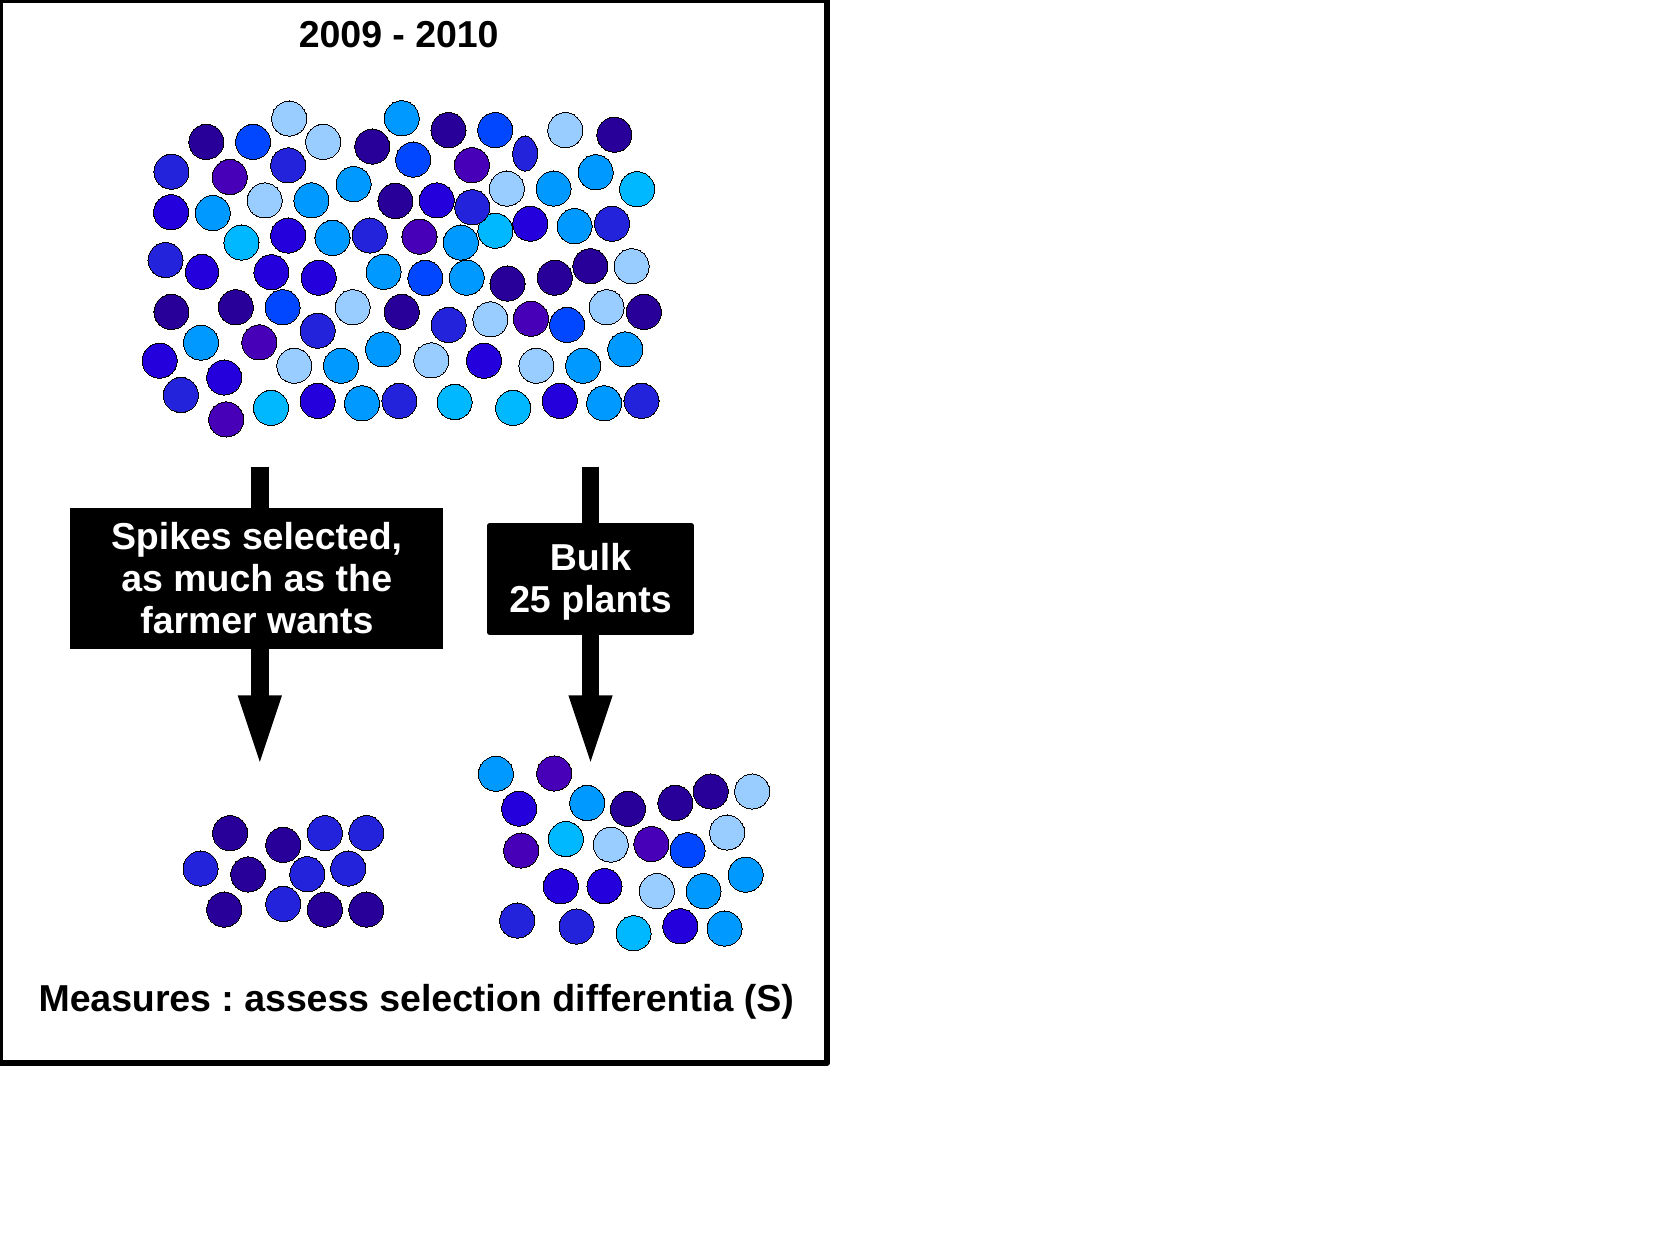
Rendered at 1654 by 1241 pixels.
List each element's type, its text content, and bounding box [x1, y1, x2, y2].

text_box [478, 756, 514, 792]
text_box [594, 206, 630, 242]
text_box [307, 891, 343, 928]
text_box [142, 343, 178, 379]
text_box [323, 348, 359, 384]
text_box [384, 100, 420, 136]
text_box [153, 194, 189, 230]
text_box [499, 902, 535, 939]
text_box [466, 343, 502, 379]
text_box [536, 755, 572, 792]
text_box [589, 289, 625, 325]
text_box [614, 248, 650, 284]
text_box [381, 383, 417, 419]
text_box [607, 331, 643, 367]
text_box [395, 141, 431, 178]
text_box [489, 265, 526, 302]
text_box [208, 401, 244, 438]
text_box [537, 260, 573, 296]
text_box [565, 348, 601, 384]
text_box [163, 377, 199, 413]
text_box Measures : assess selection differentia (S) [3, 970, 824, 1027]
text_box [709, 814, 745, 851]
text_box [626, 294, 662, 330]
text_box [670, 832, 706, 868]
text_box [430, 112, 467, 148]
text_box [633, 826, 669, 862]
text_box [377, 183, 413, 219]
text_box Spikes selected, as much as the farmer wants [70, 508, 443, 649]
text_box [542, 383, 578, 419]
text_box [616, 915, 652, 951]
text_box [348, 891, 384, 928]
text_box [419, 182, 548, 296]
text_box [454, 147, 490, 183]
text_box [384, 294, 420, 330]
text_box [401, 219, 438, 255]
text_box [195, 195, 231, 231]
text_box [518, 348, 554, 384]
text_box [270, 217, 306, 254]
text_box [300, 313, 336, 349]
text_box [188, 124, 224, 160]
text_box [153, 154, 189, 190]
text_box [305, 124, 341, 160]
text_box [265, 827, 301, 863]
text_box [578, 154, 614, 190]
text_box [657, 773, 729, 821]
text_box [623, 383, 660, 419]
text_box [548, 821, 584, 857]
text_box [270, 147, 306, 183]
text_box [185, 254, 219, 290]
text_box [596, 117, 632, 153]
text_box [437, 384, 473, 420]
text_box [407, 260, 443, 296]
text_box [289, 856, 325, 892]
text_box [276, 348, 312, 384]
text_box [431, 307, 467, 343]
text_box [477, 112, 513, 148]
text_box [253, 254, 301, 325]
text_box [513, 301, 585, 343]
text_box [512, 135, 538, 172]
text_box [271, 100, 307, 137]
text_box [354, 128, 390, 165]
text_box [314, 220, 351, 256]
text_box [559, 908, 595, 945]
text_box [183, 850, 219, 887]
text_box [206, 359, 242, 396]
text_box [301, 260, 337, 296]
text_box [686, 873, 722, 909]
text_box [336, 166, 372, 202]
text_box [330, 850, 366, 887]
text_box [501, 791, 537, 827]
text_box [489, 170, 525, 207]
text_box [218, 289, 254, 325]
text_box [293, 182, 329, 218]
text_box [610, 791, 646, 827]
text_box [235, 124, 271, 160]
text_box [639, 873, 675, 909]
text_box [413, 342, 449, 378]
text_box [183, 325, 219, 361]
text_box [206, 891, 242, 928]
text_box [619, 171, 655, 207]
text_box [147, 242, 184, 278]
text_box [728, 857, 764, 893]
text_box [707, 910, 743, 947]
text_box [348, 815, 384, 851]
text_box [241, 324, 277, 360]
text_box [572, 248, 608, 284]
text_box [586, 868, 623, 904]
text_box 2009 - 2010 [3, 5, 798, 65]
text_box [335, 289, 371, 325]
text_box [536, 170, 572, 207]
text_box [495, 390, 531, 426]
text_box [253, 390, 289, 426]
text_box [662, 908, 698, 944]
text_box [153, 294, 189, 330]
text_box [307, 815, 343, 851]
text_box [543, 868, 579, 904]
text_box [352, 217, 388, 254]
text_box Bulk 25 plants [490, 526, 691, 632]
text_box [344, 385, 380, 421]
text_box [586, 385, 622, 421]
text_box [300, 383, 336, 419]
text_box [247, 182, 283, 218]
text_box [366, 254, 402, 290]
text_box [365, 331, 401, 367]
text_box [230, 856, 266, 893]
text_box [569, 785, 605, 821]
text_box [557, 208, 593, 244]
text_box [223, 224, 260, 261]
text_box [734, 773, 770, 810]
text_box [593, 827, 629, 863]
text_box [472, 301, 508, 337]
text_box [212, 159, 248, 195]
text_box [503, 832, 539, 869]
text_box [212, 815, 248, 851]
text_box [547, 112, 583, 148]
text_box [265, 886, 301, 922]
